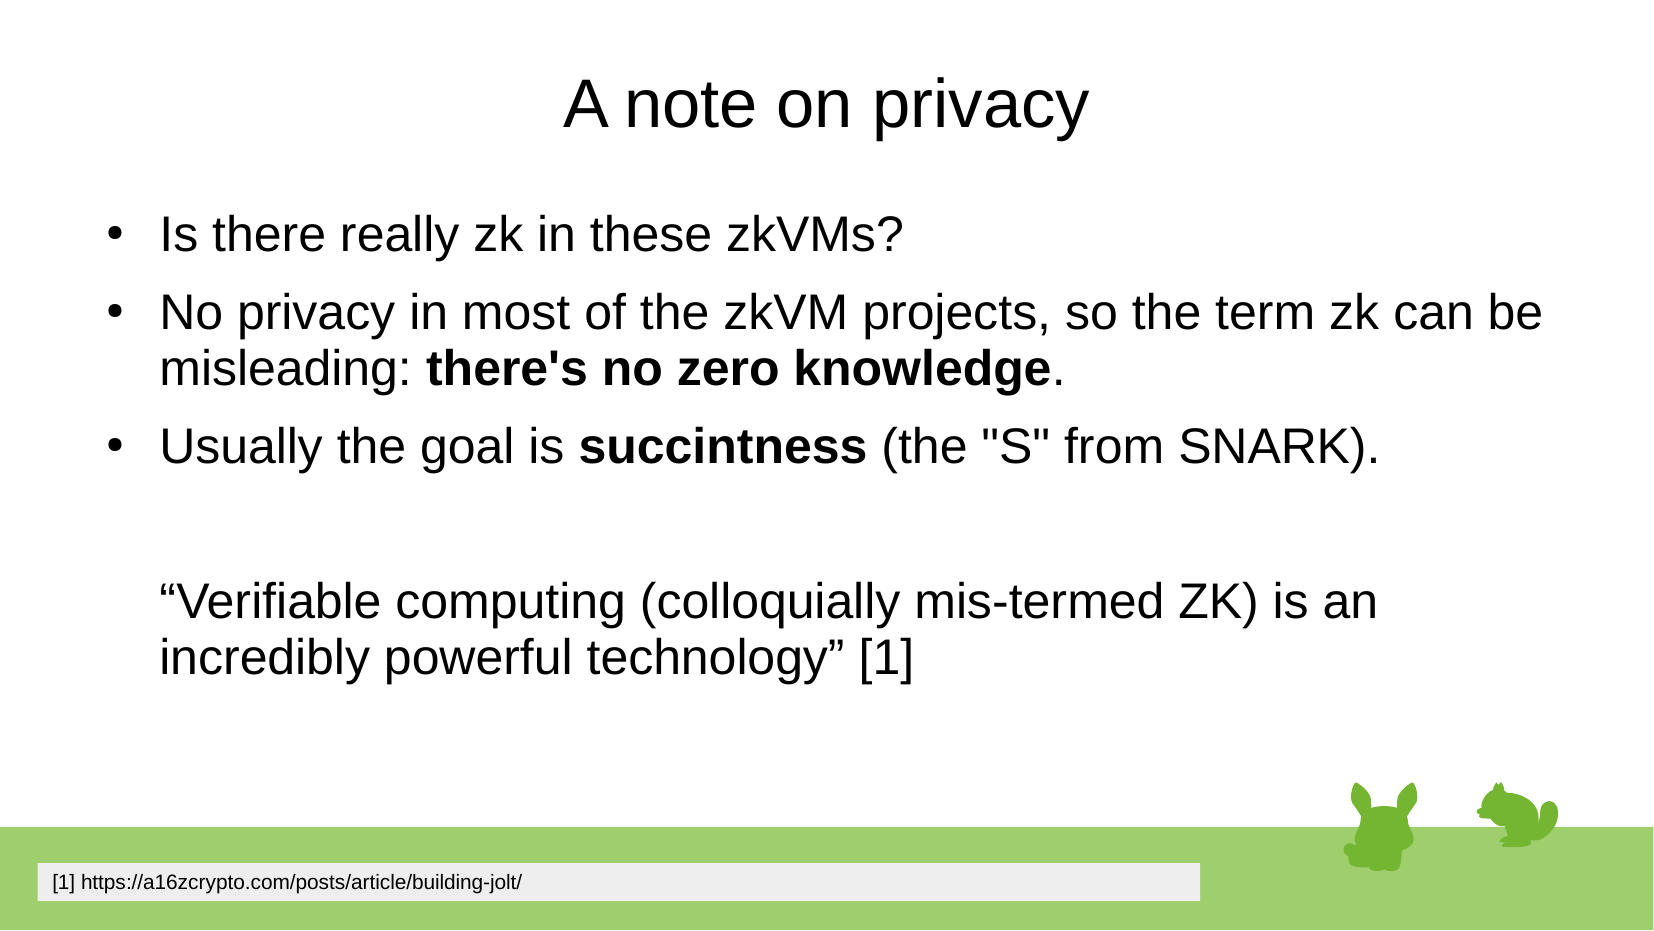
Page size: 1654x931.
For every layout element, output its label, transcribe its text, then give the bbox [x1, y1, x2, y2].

title A note on privacy [88, 29, 1565, 178]
text_box [1] https://a16zcrypto.com/posts/article/building-jolt/ [37, 863, 1201, 902]
list Is there really zk in these zkVMs? No privacy in most of the zkVM projects, so the term zk can be misleading: there's no zero knowledge. Usually the goal is succintness (the "S" from SNARK). “Verifiable computing (colloquially mis-termed ZK) is an incredibly powerful technology” [1] [88, 206, 1565, 739]
